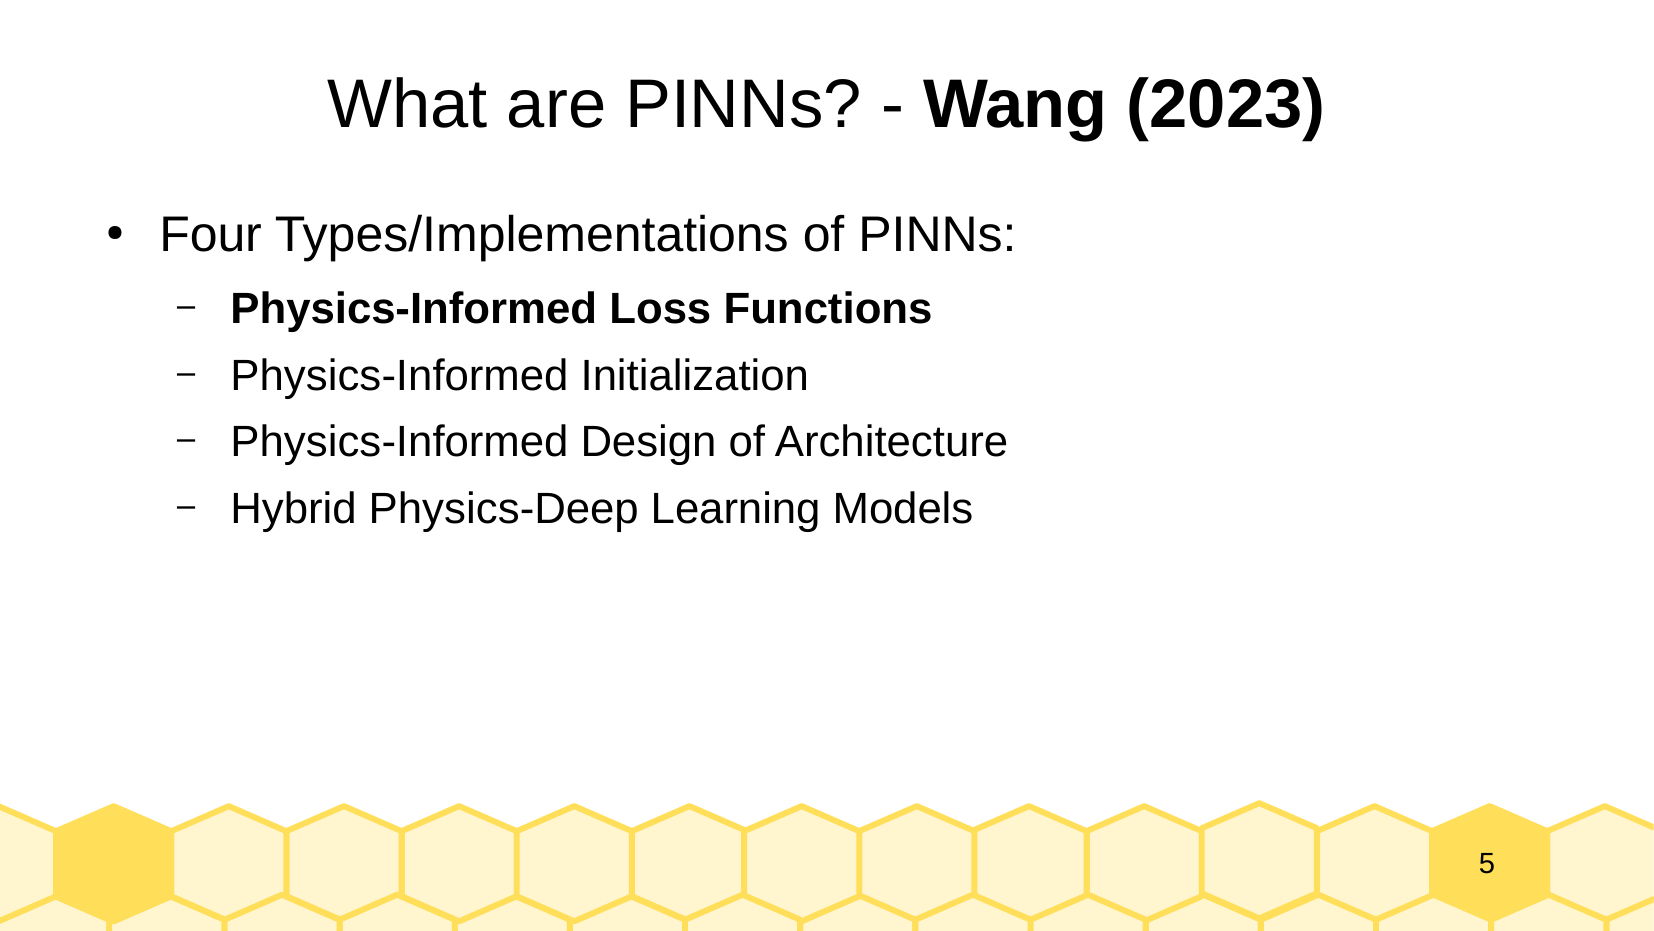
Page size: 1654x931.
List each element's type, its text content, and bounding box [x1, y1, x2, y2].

title What are PINNs? - Wang (2023) [88, 29, 1565, 178]
list Four Types/Implementations of PINNs: Physics-Informed Loss Functions Physics-Informed Initialization Physics-Informed Design of Architecture Hybrid Physics-Deep Learning Models [88, 206, 1565, 739]
